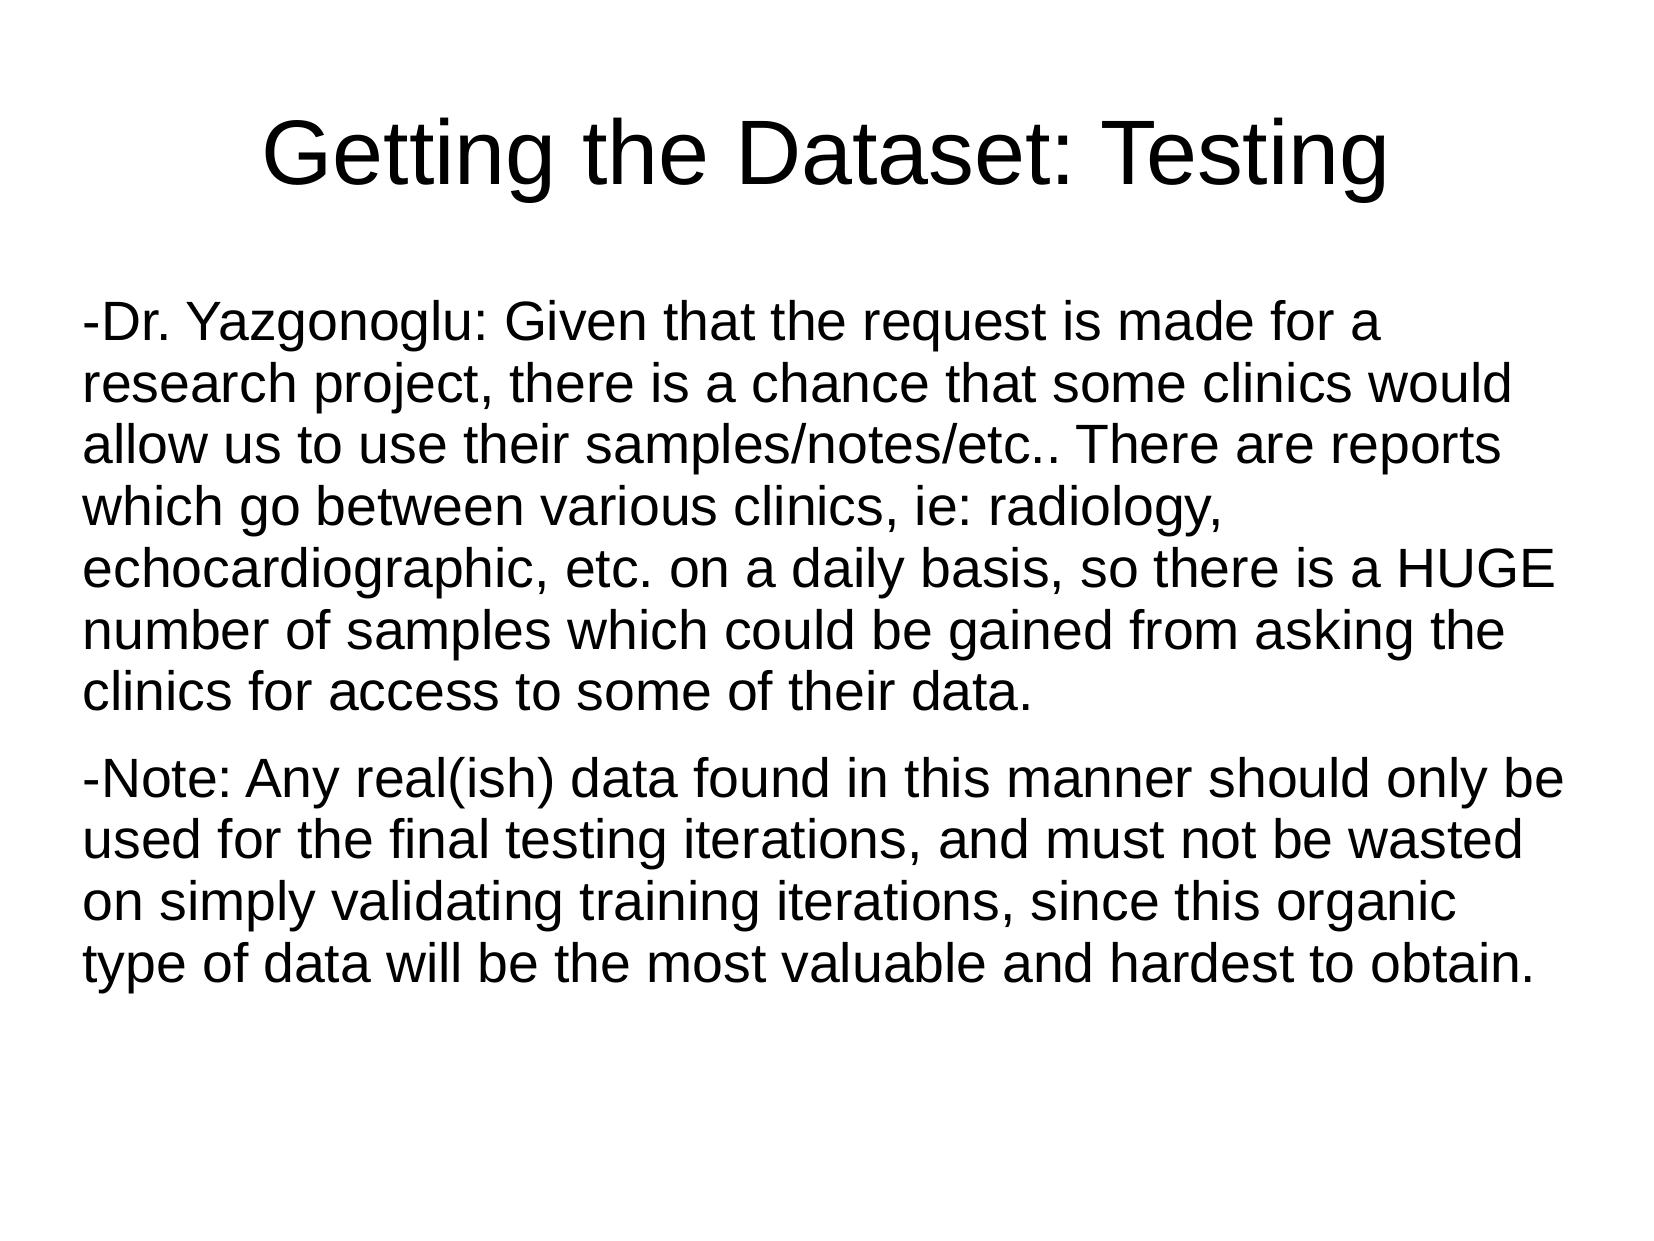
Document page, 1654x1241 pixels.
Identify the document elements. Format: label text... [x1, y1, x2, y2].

list -Dr. Yazgonoglu: Given that the request is made for a research project, there is a chance that some clinics would allow us to use their samples/notes/etc.. There are reports which go between various clinics, ie: radiology, echocardiographic, etc. on a daily basis, so there is a HUGE number of samples which could be gained from asking the clinics for access to some of their data. -Note: Any real(ish) data found in this manner should only be used for the final testing iterations, and must not be wasted on simply validating training iterations, since this organic type of data will be the most valuable and hardest to obtain. [82, 290, 1571, 1010]
title Getting the Dataset: Testing [82, 49, 1571, 257]
